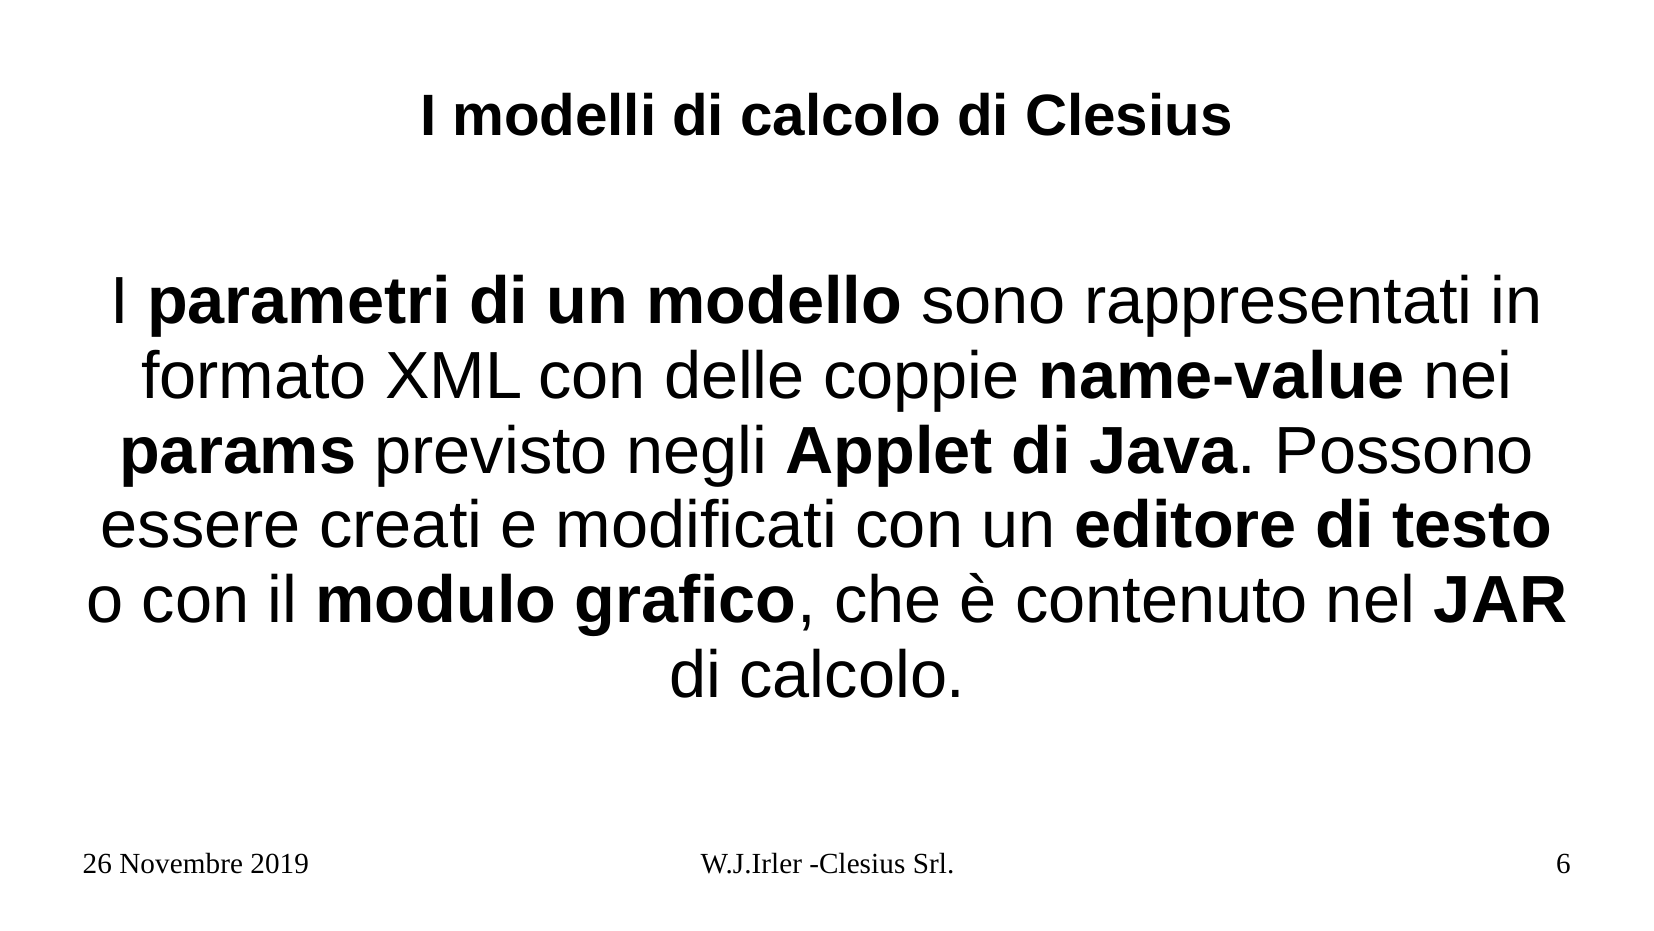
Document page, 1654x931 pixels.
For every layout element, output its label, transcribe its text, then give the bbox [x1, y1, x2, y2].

subtitle I parametri di un modello sono rappresentati in formato XML con delle coppie name-value nei params previsto negli Applet di Java. Possono essere creati e modificati con un editore di testo o con il modulo grafico, che è contenuto nel JAR di calcolo. [82, 217, 1571, 758]
title I modelli di calcolo di Clesius [82, 37, 1571, 193]
